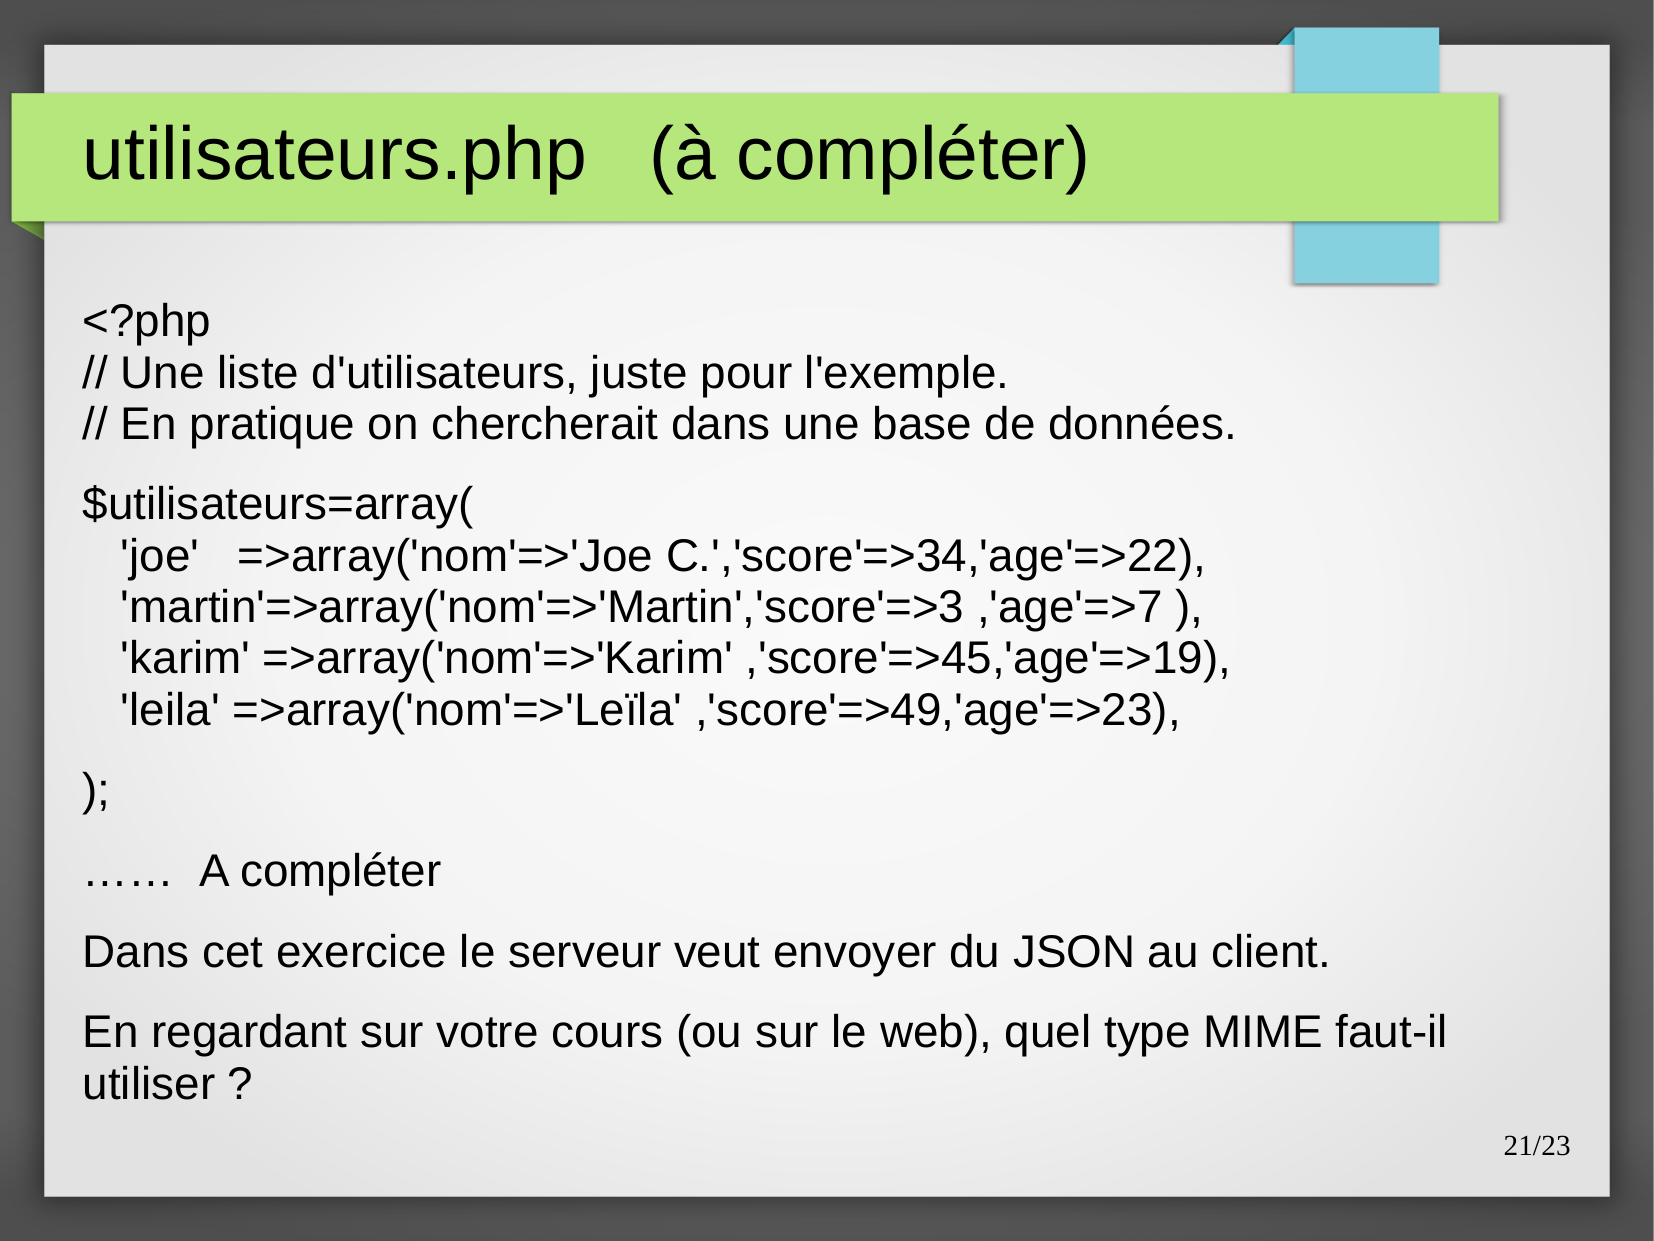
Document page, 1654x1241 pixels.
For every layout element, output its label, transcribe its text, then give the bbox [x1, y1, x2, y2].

title utilisateurs.php (à compléter) [82, 94, 1264, 213]
picture [0, 0, 1654, 1241]
list <?php // Une liste d'utilisateurs, juste pour l'exemple. // En pratique on chercherait dans une base de données. $utilisateurs=array( 'joe' =>array('nom'=>'Joe C.','score'=>34,'age'=>22), 'martin'=>array('nom'=>'Martin','score'=>3 ,'age'=>7 ), 'karim' =>array('nom'=>'Karim' ,'score'=>45,'age'=>19), 'leila' =>array('nom'=>'Leïla' ,'score'=>49,'age'=>23), ); …… A compléter Dans cet exercice le serveur veut envoyer du JSON au client. En regardant sur votre cours (ou sur le web), quel type MIME faut-il utiliser ? [82, 295, 1571, 1015]
